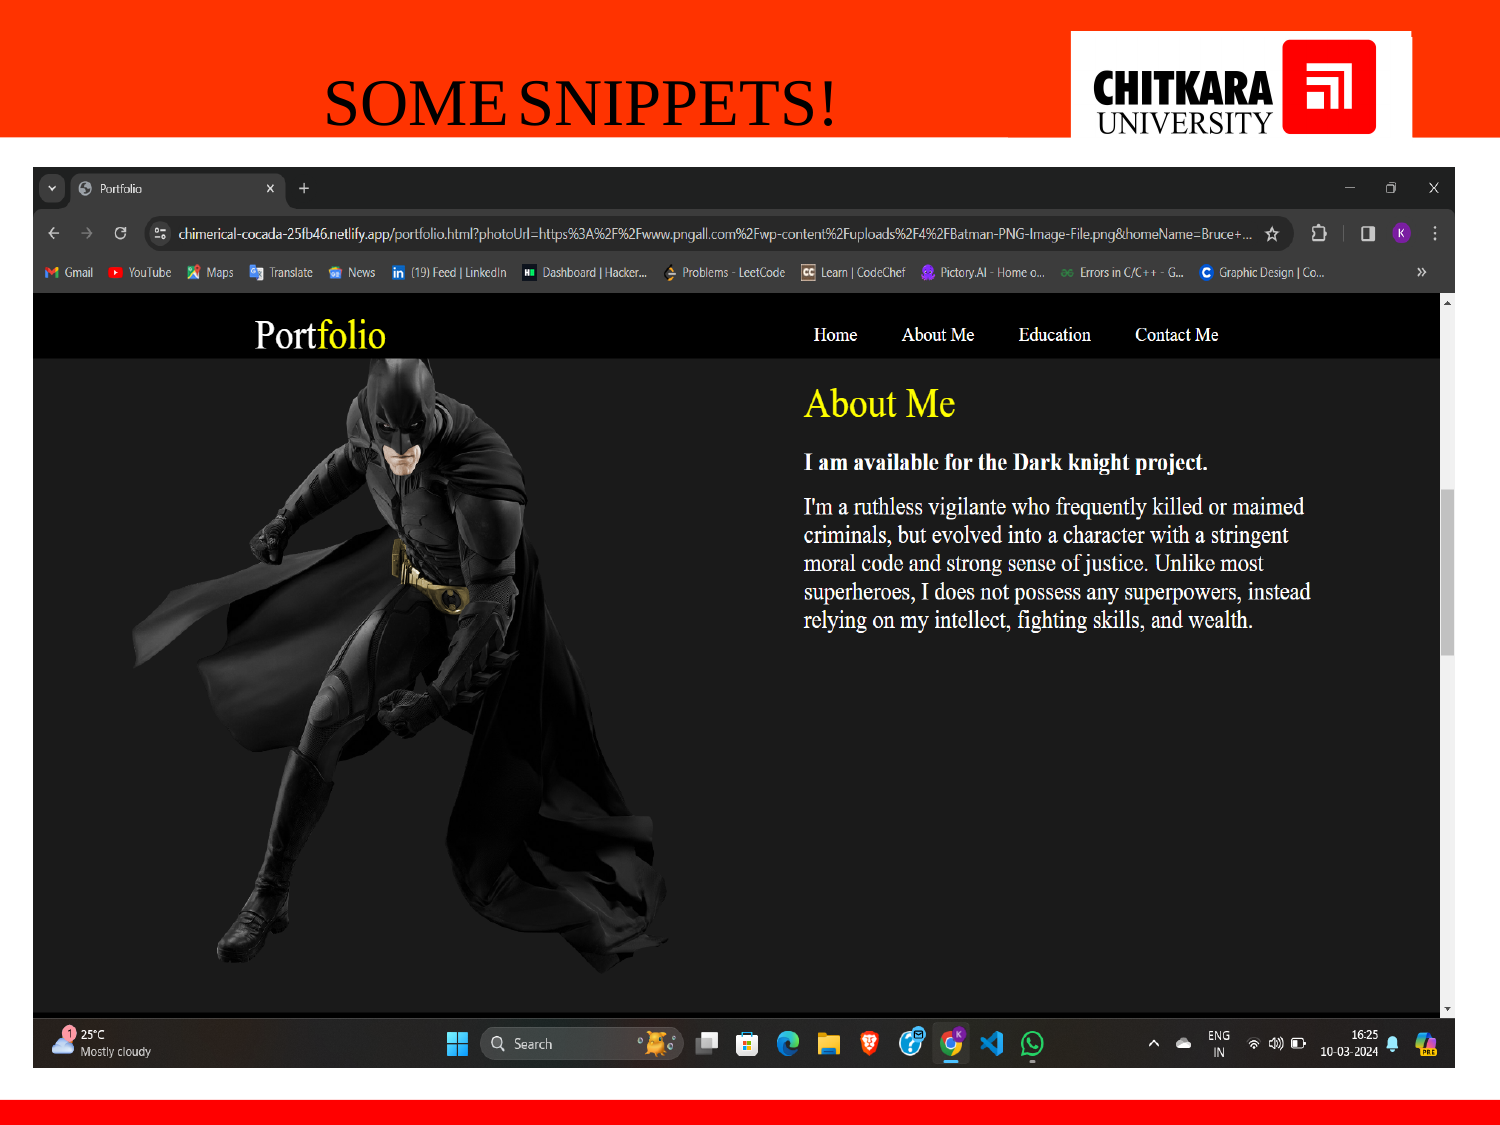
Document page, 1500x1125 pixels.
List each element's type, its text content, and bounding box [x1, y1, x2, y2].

title SOME SNIPPETS! [75, 57, 1089, 141]
picture [33, 167, 1455, 1068]
